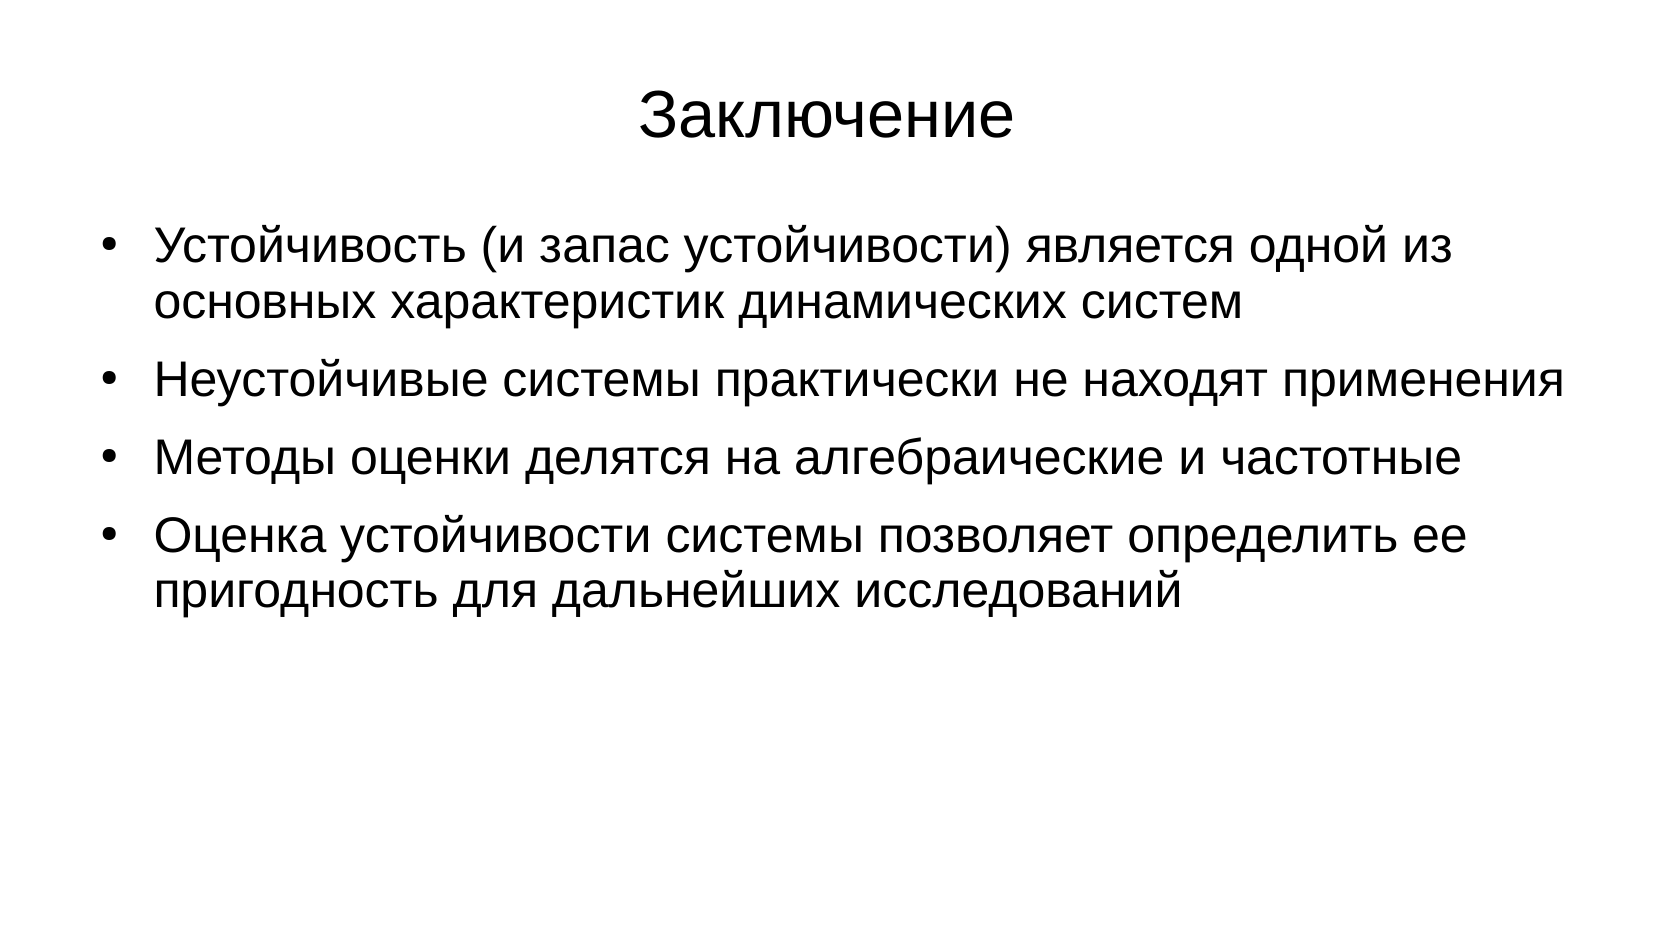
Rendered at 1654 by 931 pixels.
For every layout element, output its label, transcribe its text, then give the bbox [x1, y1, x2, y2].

title Заключение [82, 37, 1571, 193]
list Устойчивость (и запас устойчивости) является одной из основных характеристик динамических систем Неустойчивые системы практически не находят применения Методы оценки делятся на алгебраические и частотные Оценка устойчивости системы позволяет определить ее пригодность для дальнейших исследований [82, 217, 1571, 857]
